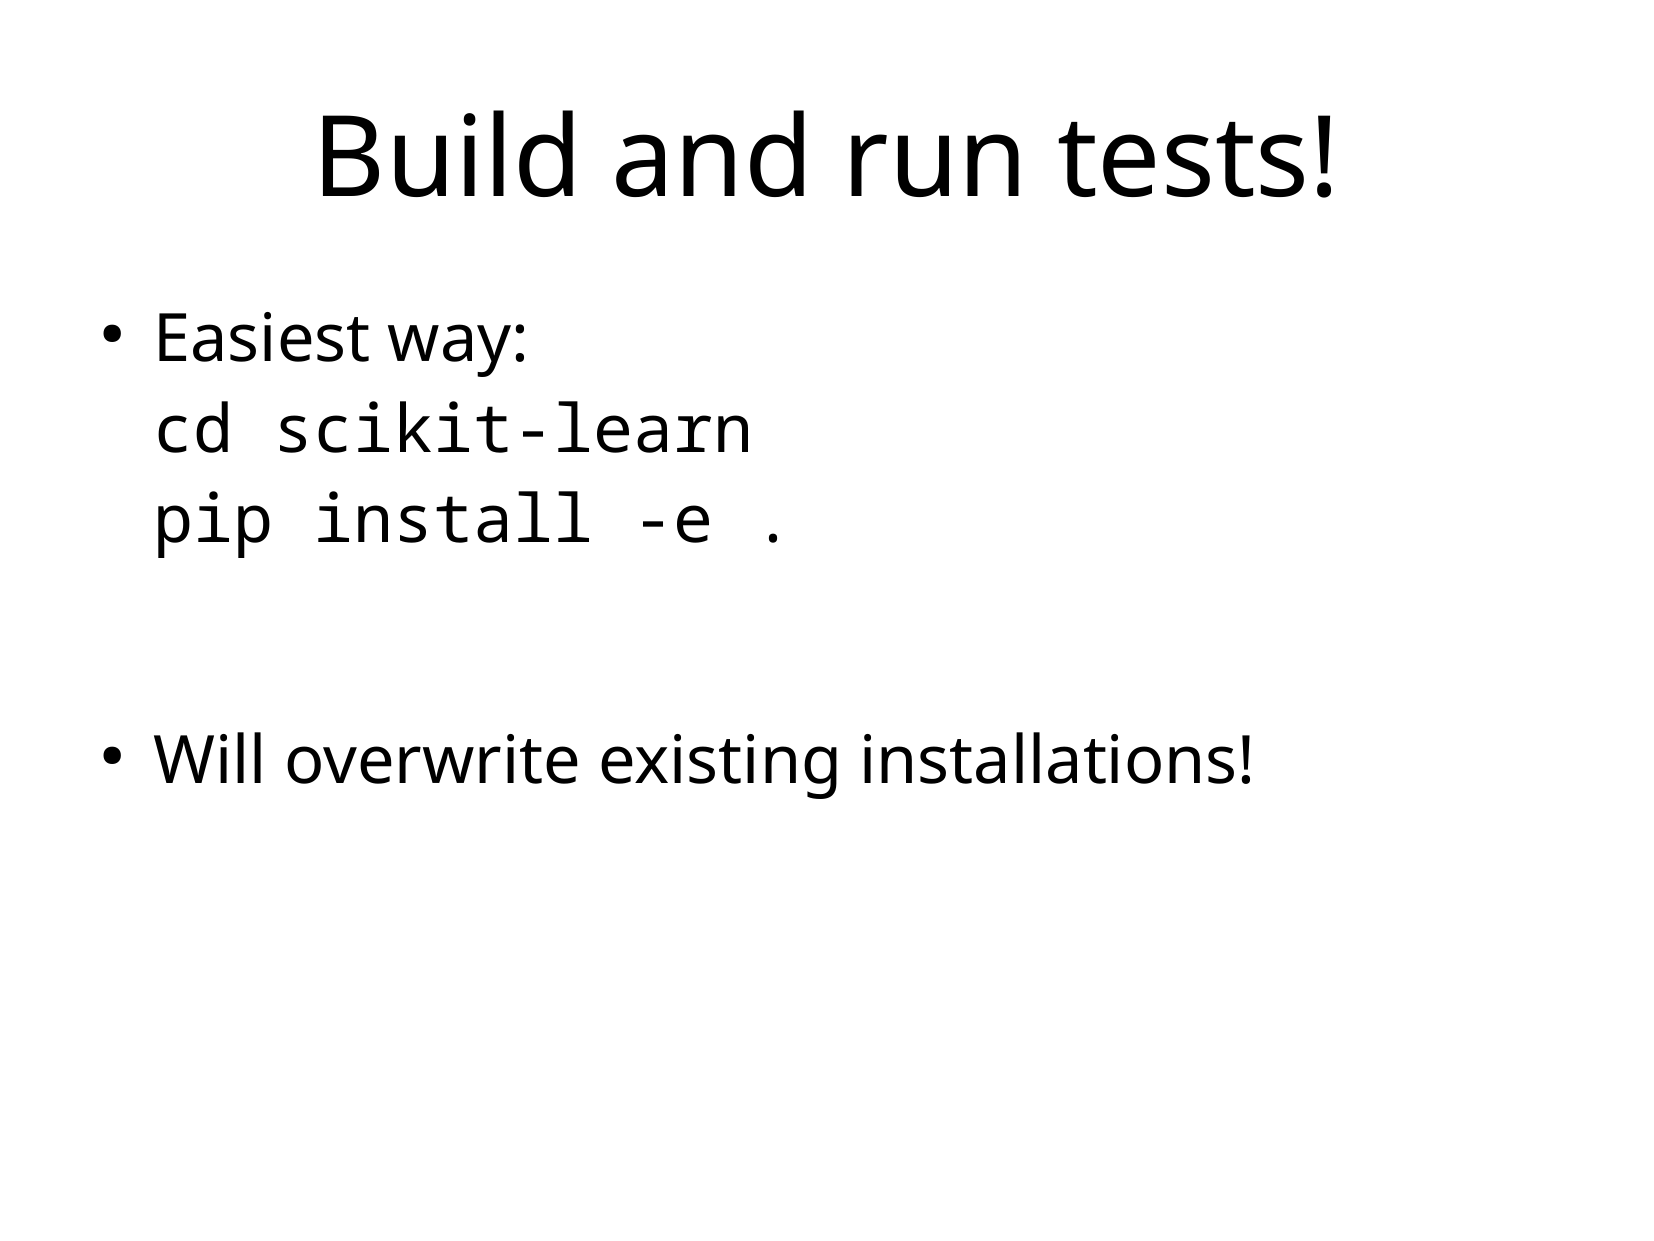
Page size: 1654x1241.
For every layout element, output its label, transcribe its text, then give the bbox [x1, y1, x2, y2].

title Build and run tests! [82, 49, 1571, 257]
list Easiest way: cd scikit-learn pip install -e . Will overwrite existing installations! [82, 290, 1571, 1010]
